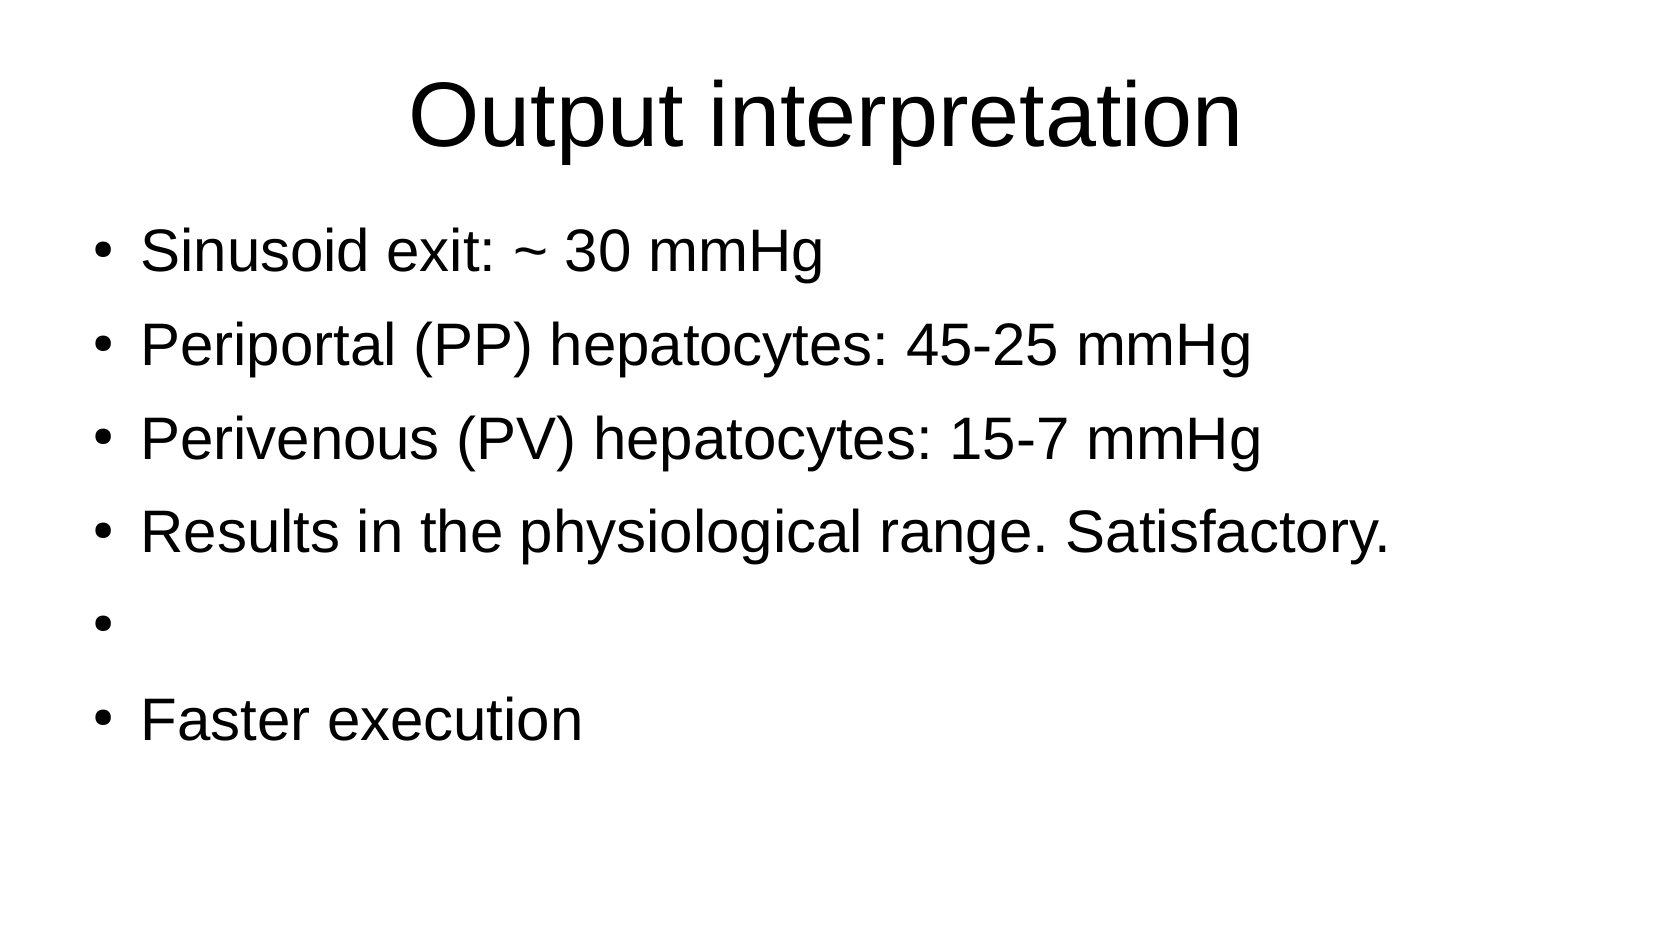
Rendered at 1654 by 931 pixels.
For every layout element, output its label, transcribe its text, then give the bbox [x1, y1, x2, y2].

list Sinusoid exit: ~ 30 mmHg Periportal (PP) hepatocytes: 45-25 mmHg Perivenous (PV) hepatocytes: 15-7 mmHg Results in the physiological range. Satisfactory. Faster execution [76, 217, 1565, 758]
title Output interpretation [82, 37, 1571, 193]
